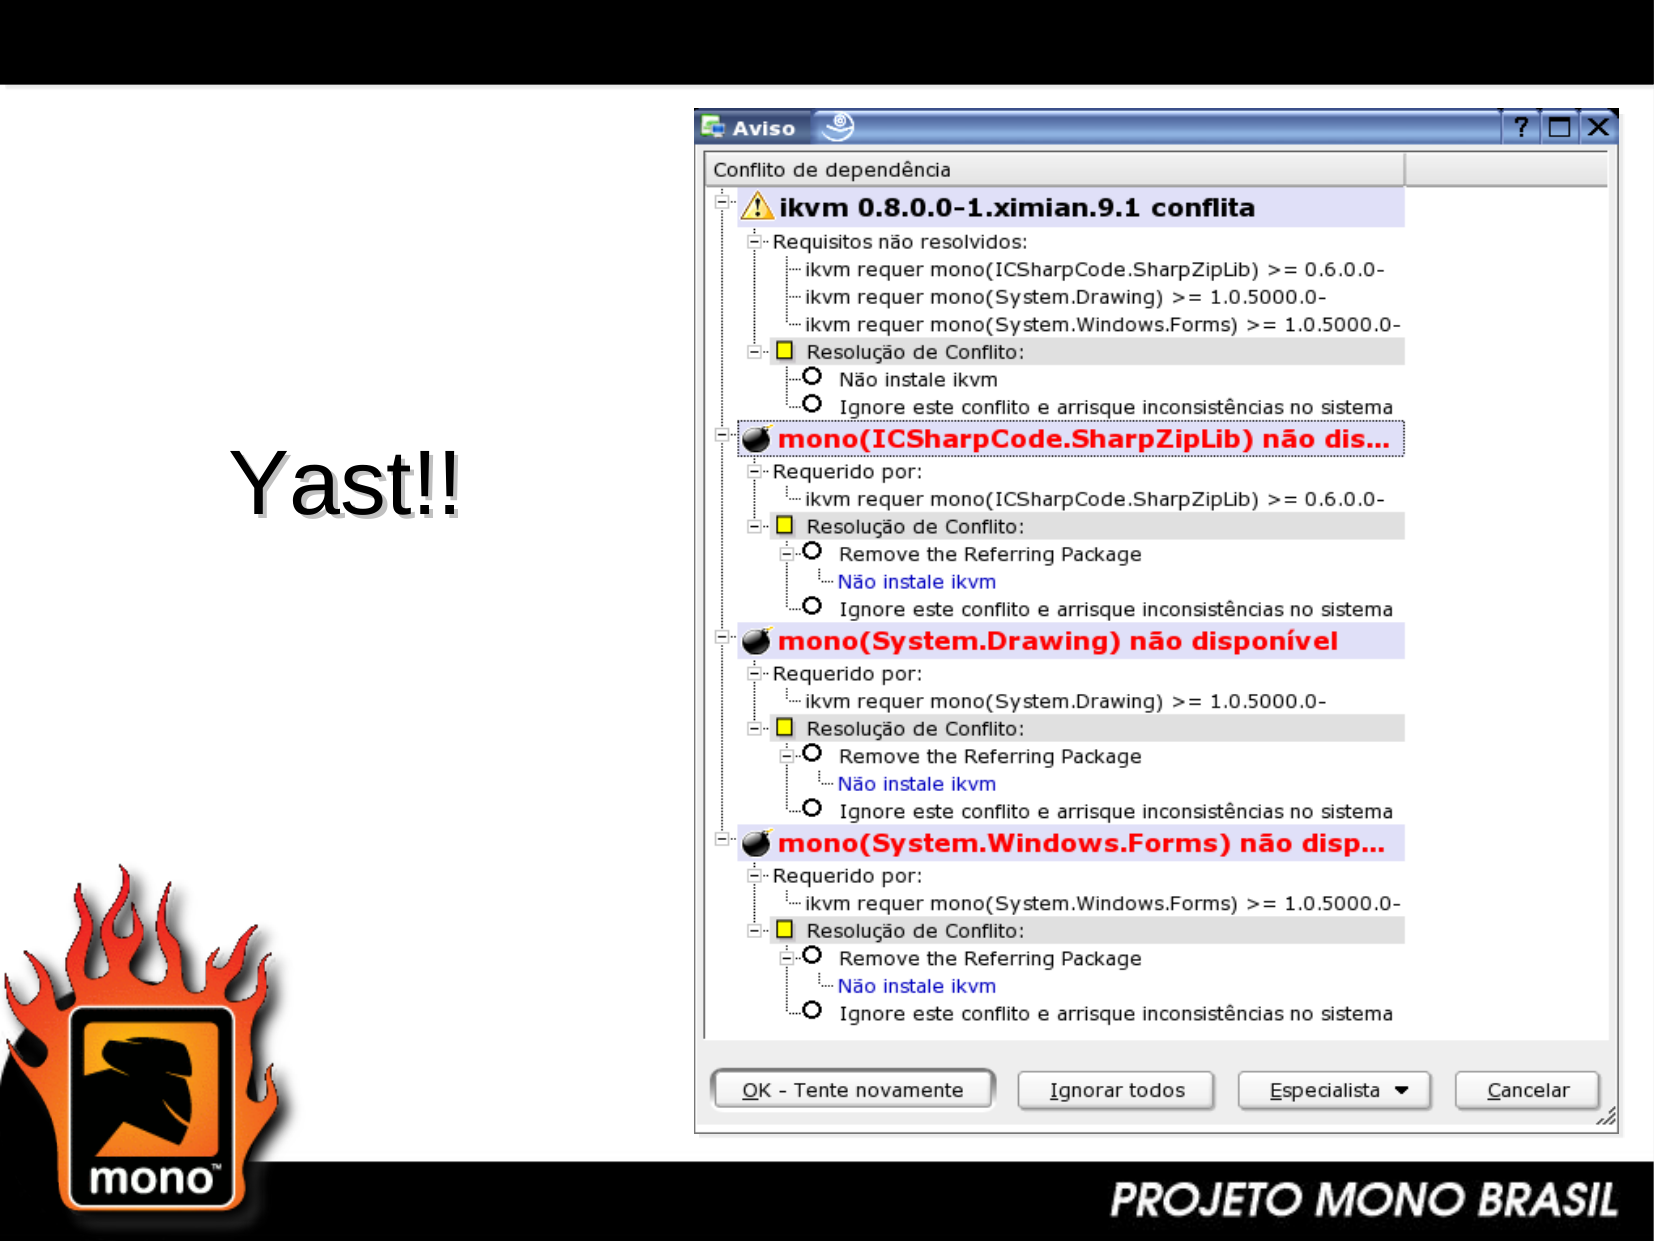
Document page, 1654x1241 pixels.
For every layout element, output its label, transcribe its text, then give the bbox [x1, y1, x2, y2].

title Yast!! [228, 382, 565, 590]
picture [0, 85, 1654, 1241]
